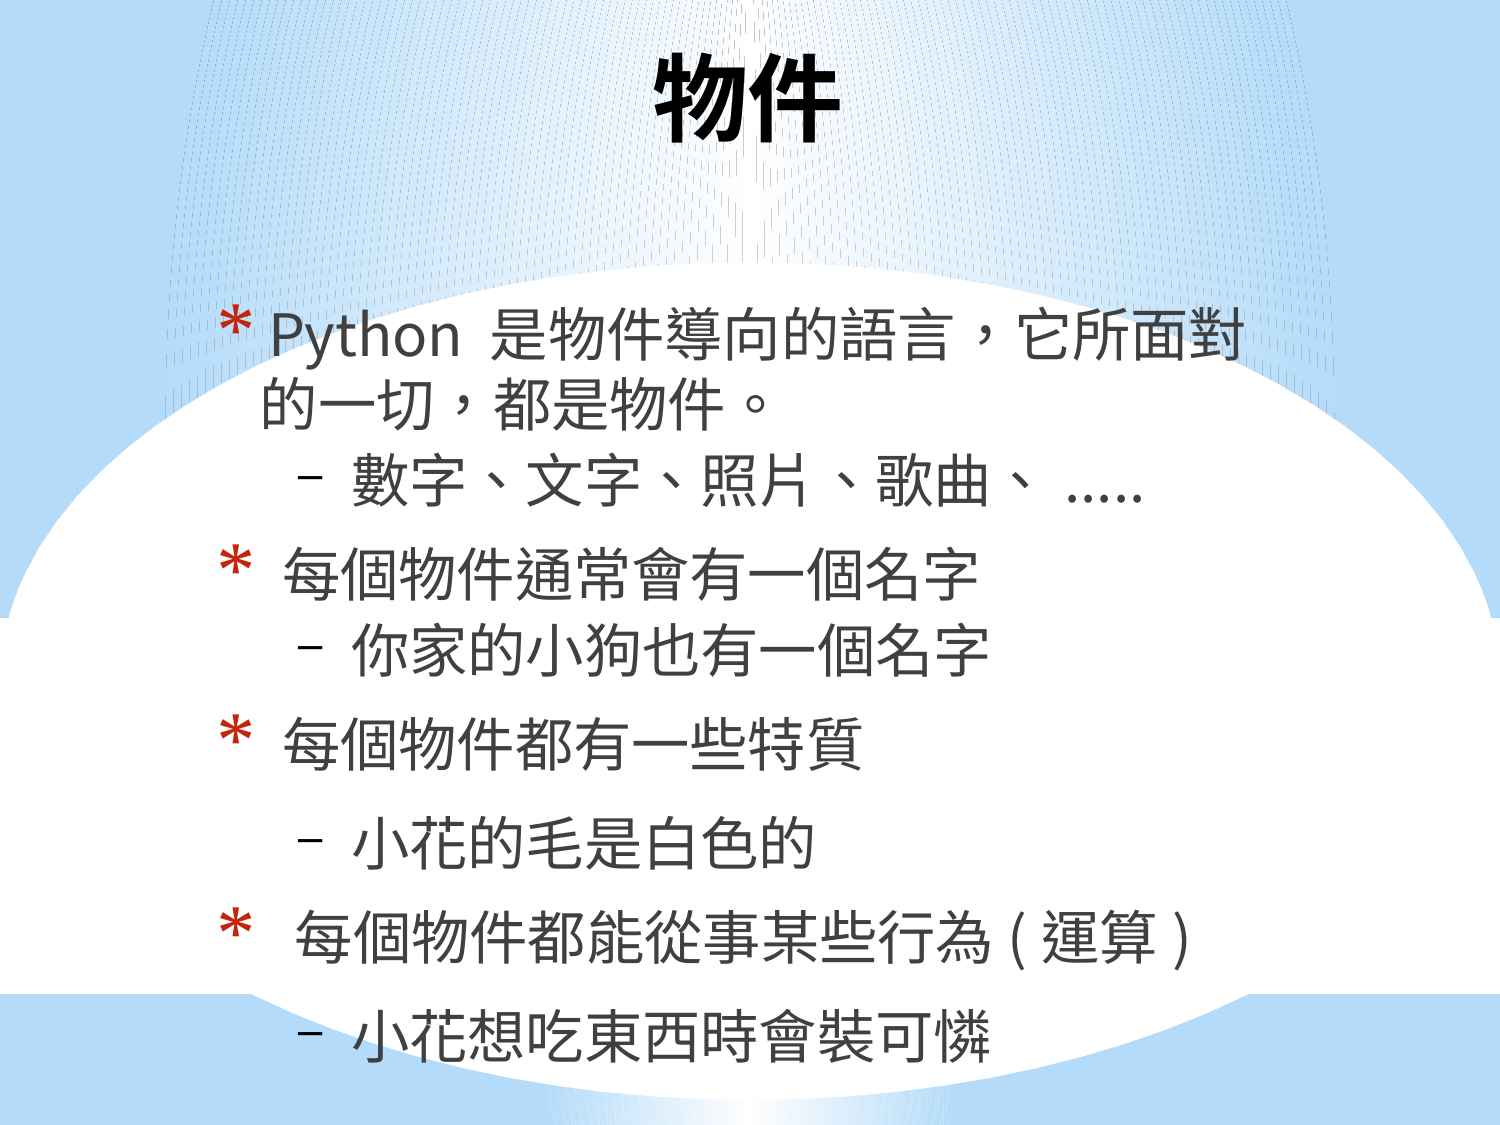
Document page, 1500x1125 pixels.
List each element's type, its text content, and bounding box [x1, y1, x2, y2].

list Python 是物件導向的語言，它所面對 的一切，都是物件。 數字、文字、照片、歌曲、..... 每個物件通常會有一個名字 你家的小狗也有一個名字 每個物件都有一些特質 小花的毛是白色的 每個物件都能從事某些行為(運算) 小花想吃東西時會裝可憐 [194, 290, 1400, 1047]
title 物件 [183, 30, 1252, 219]
